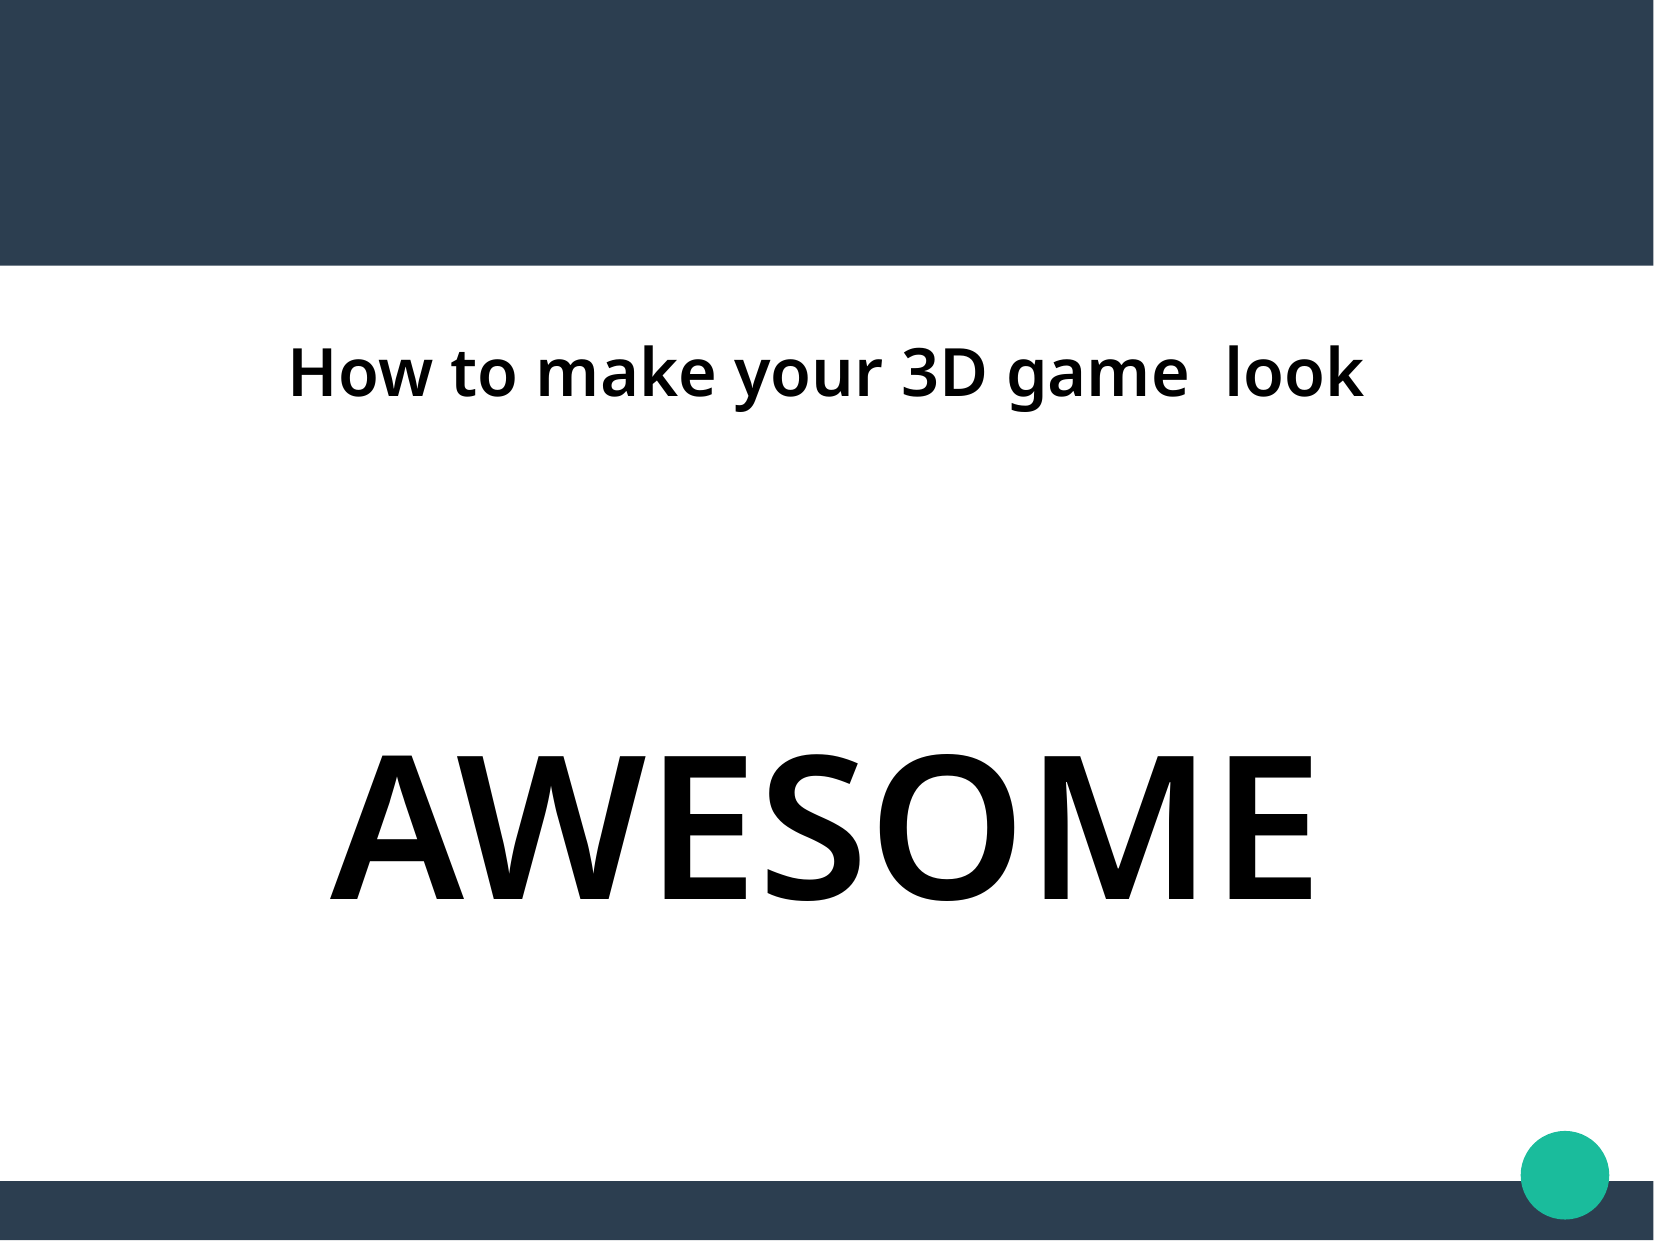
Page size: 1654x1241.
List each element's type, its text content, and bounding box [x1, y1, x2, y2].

list How to make your 3D game look AWESOME [59, 324, 1595, 1152]
